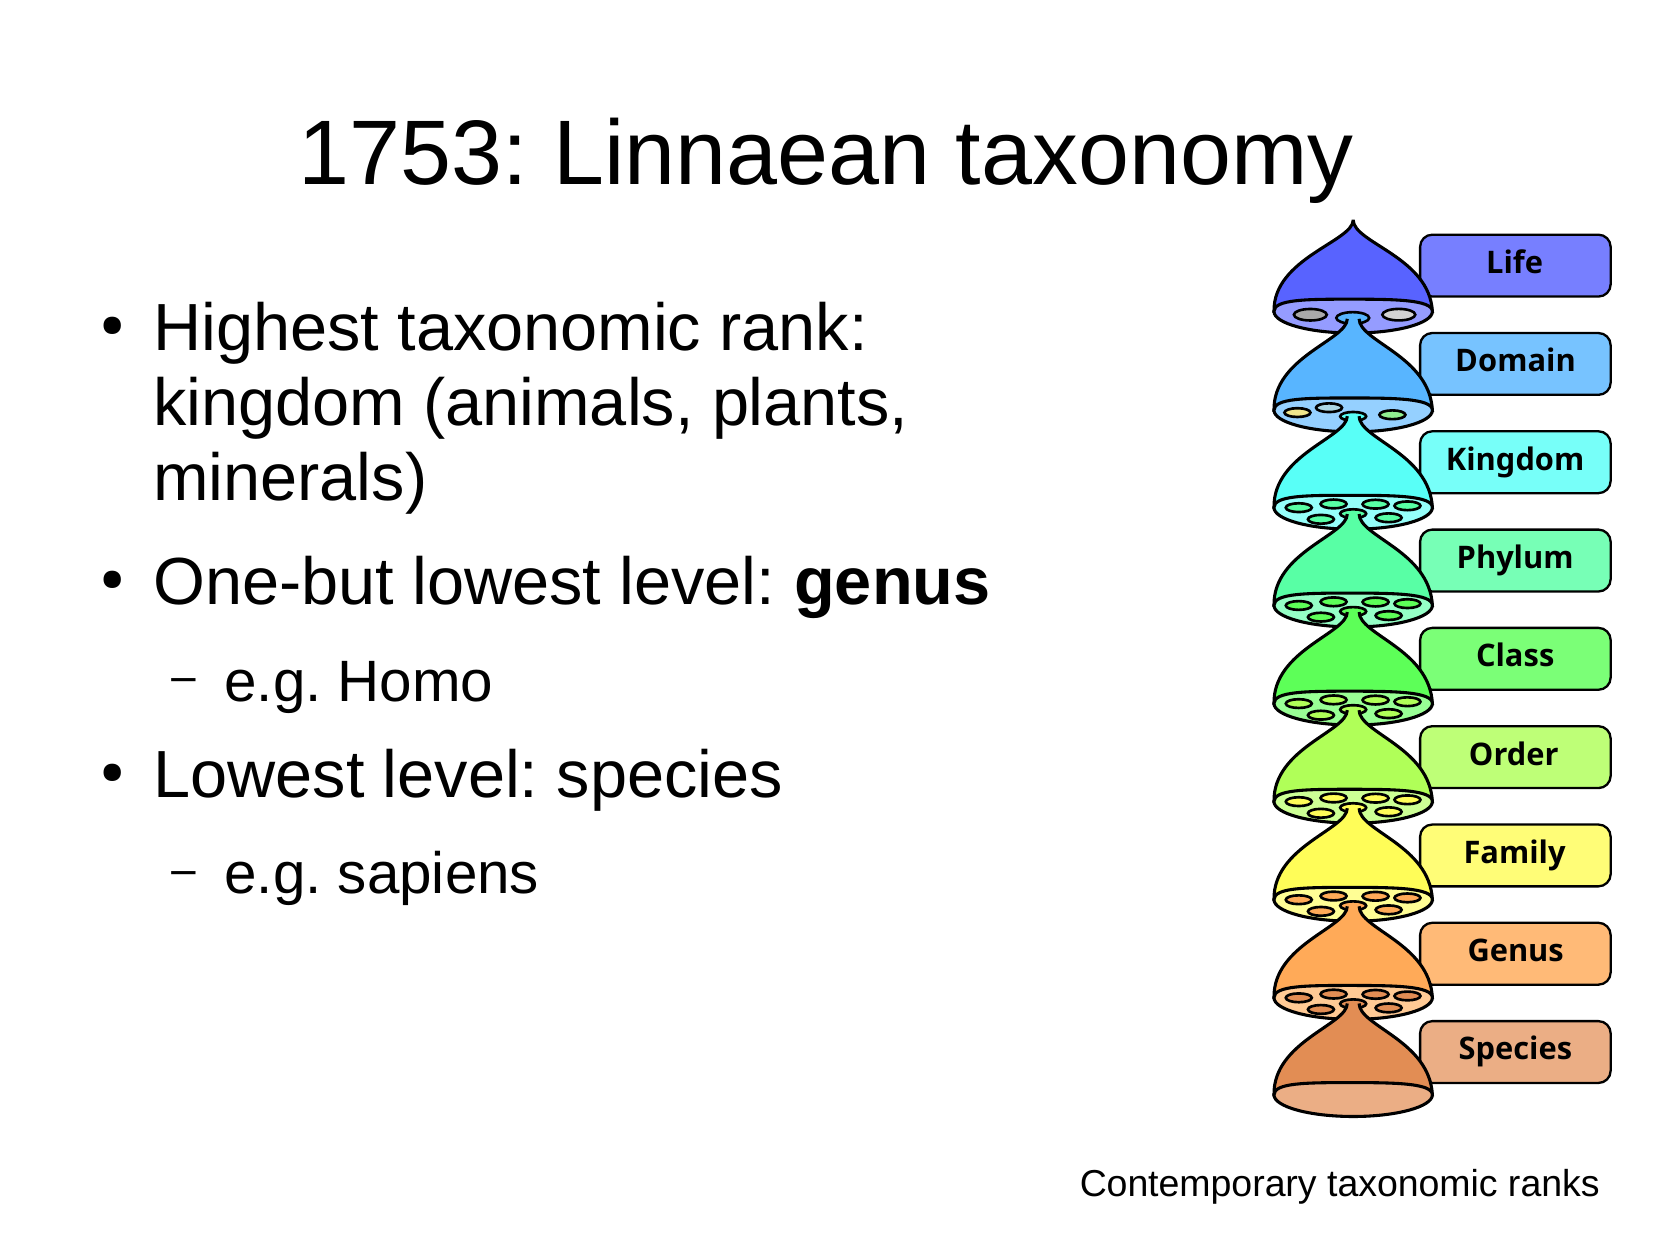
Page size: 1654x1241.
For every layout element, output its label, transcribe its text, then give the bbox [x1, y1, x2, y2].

picture [1263, 210, 1621, 1126]
title 1753: Linnaean taxonomy [82, 49, 1571, 257]
list Highest taxonomic rank: kingdom (animals, plants, minerals) One-but lowest level: genus e.g. Homo Lowest level: species e.g. sapiens [82, 290, 1021, 1201]
text_box Contemporary taxonomic ranks [1065, 1155, 1621, 1212]
